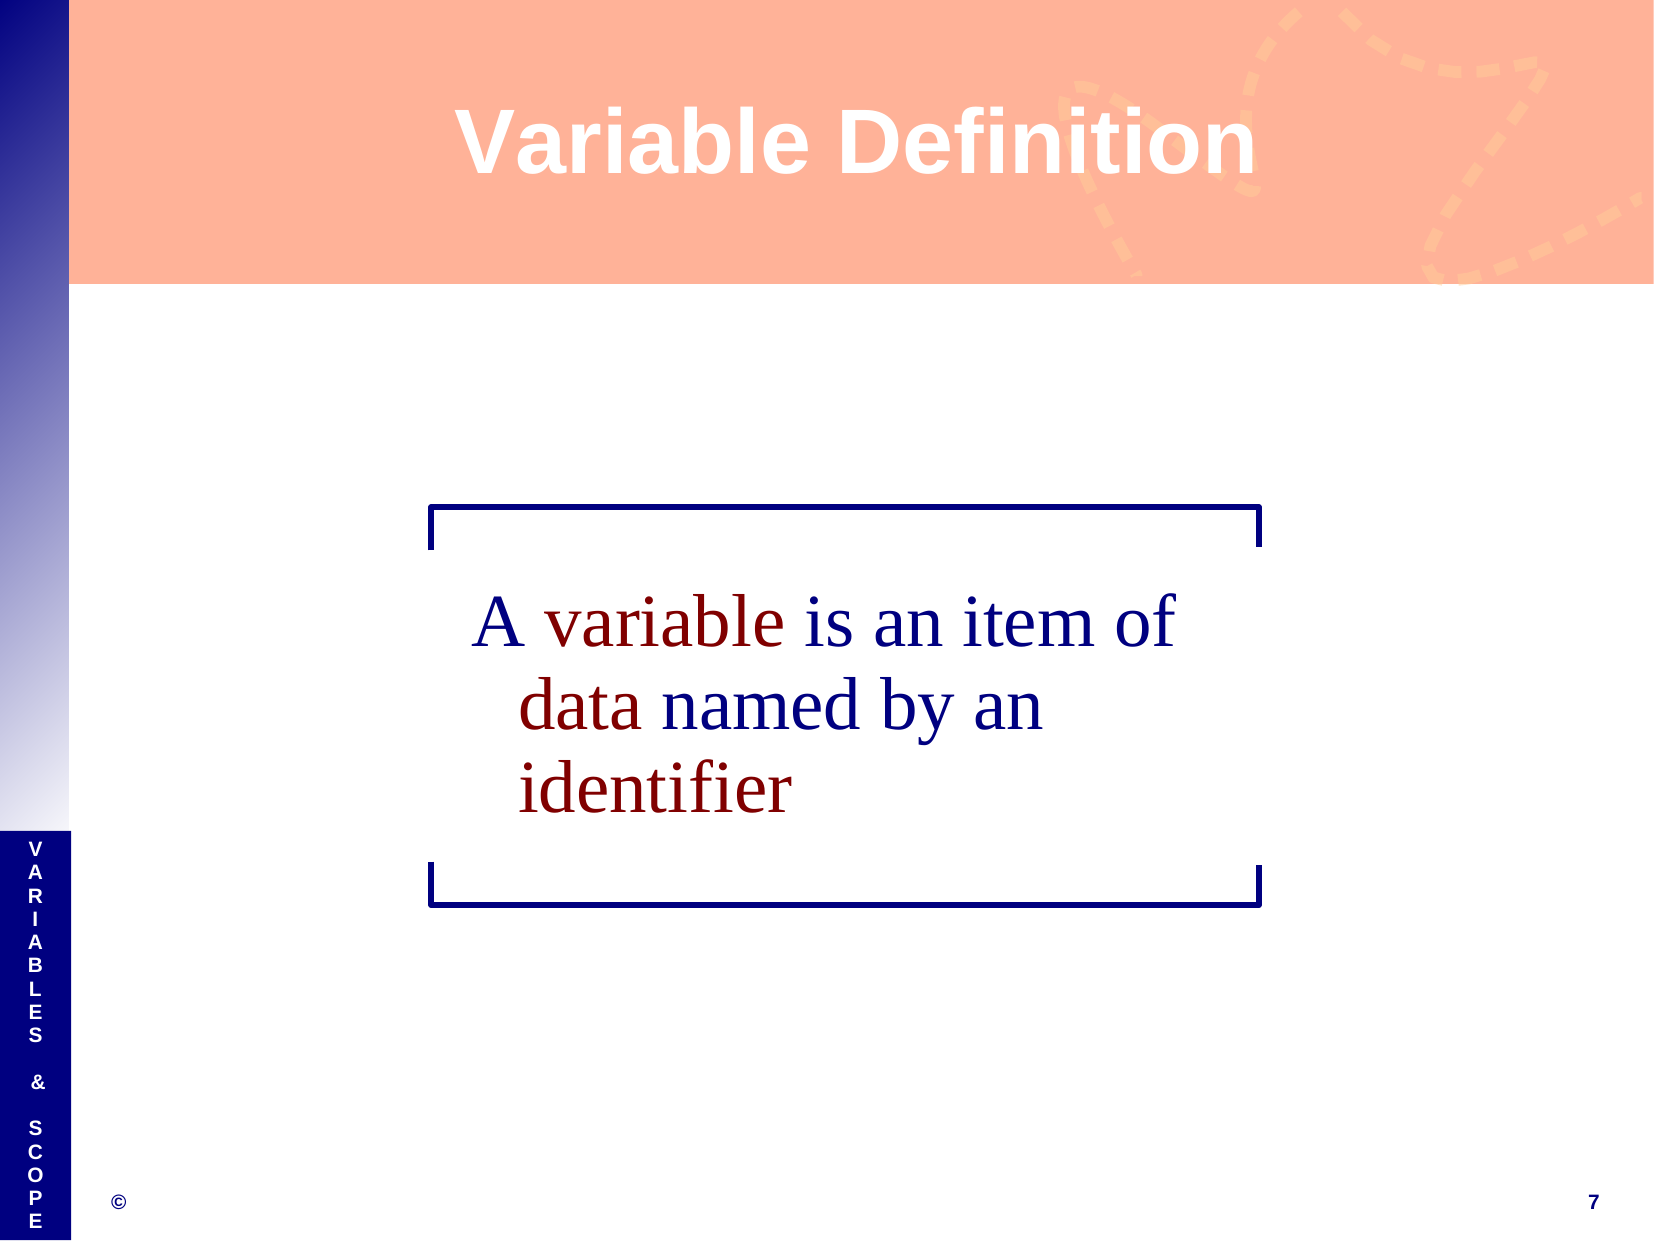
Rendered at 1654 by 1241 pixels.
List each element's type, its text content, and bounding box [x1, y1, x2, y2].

title Variable Definition [97, 37, 1617, 246]
text_box A variable is an item of data named by an identifier [446, 477, 1244, 931]
text_box V A R I A B L E S & S C O P E [0, 830, 71, 1241]
